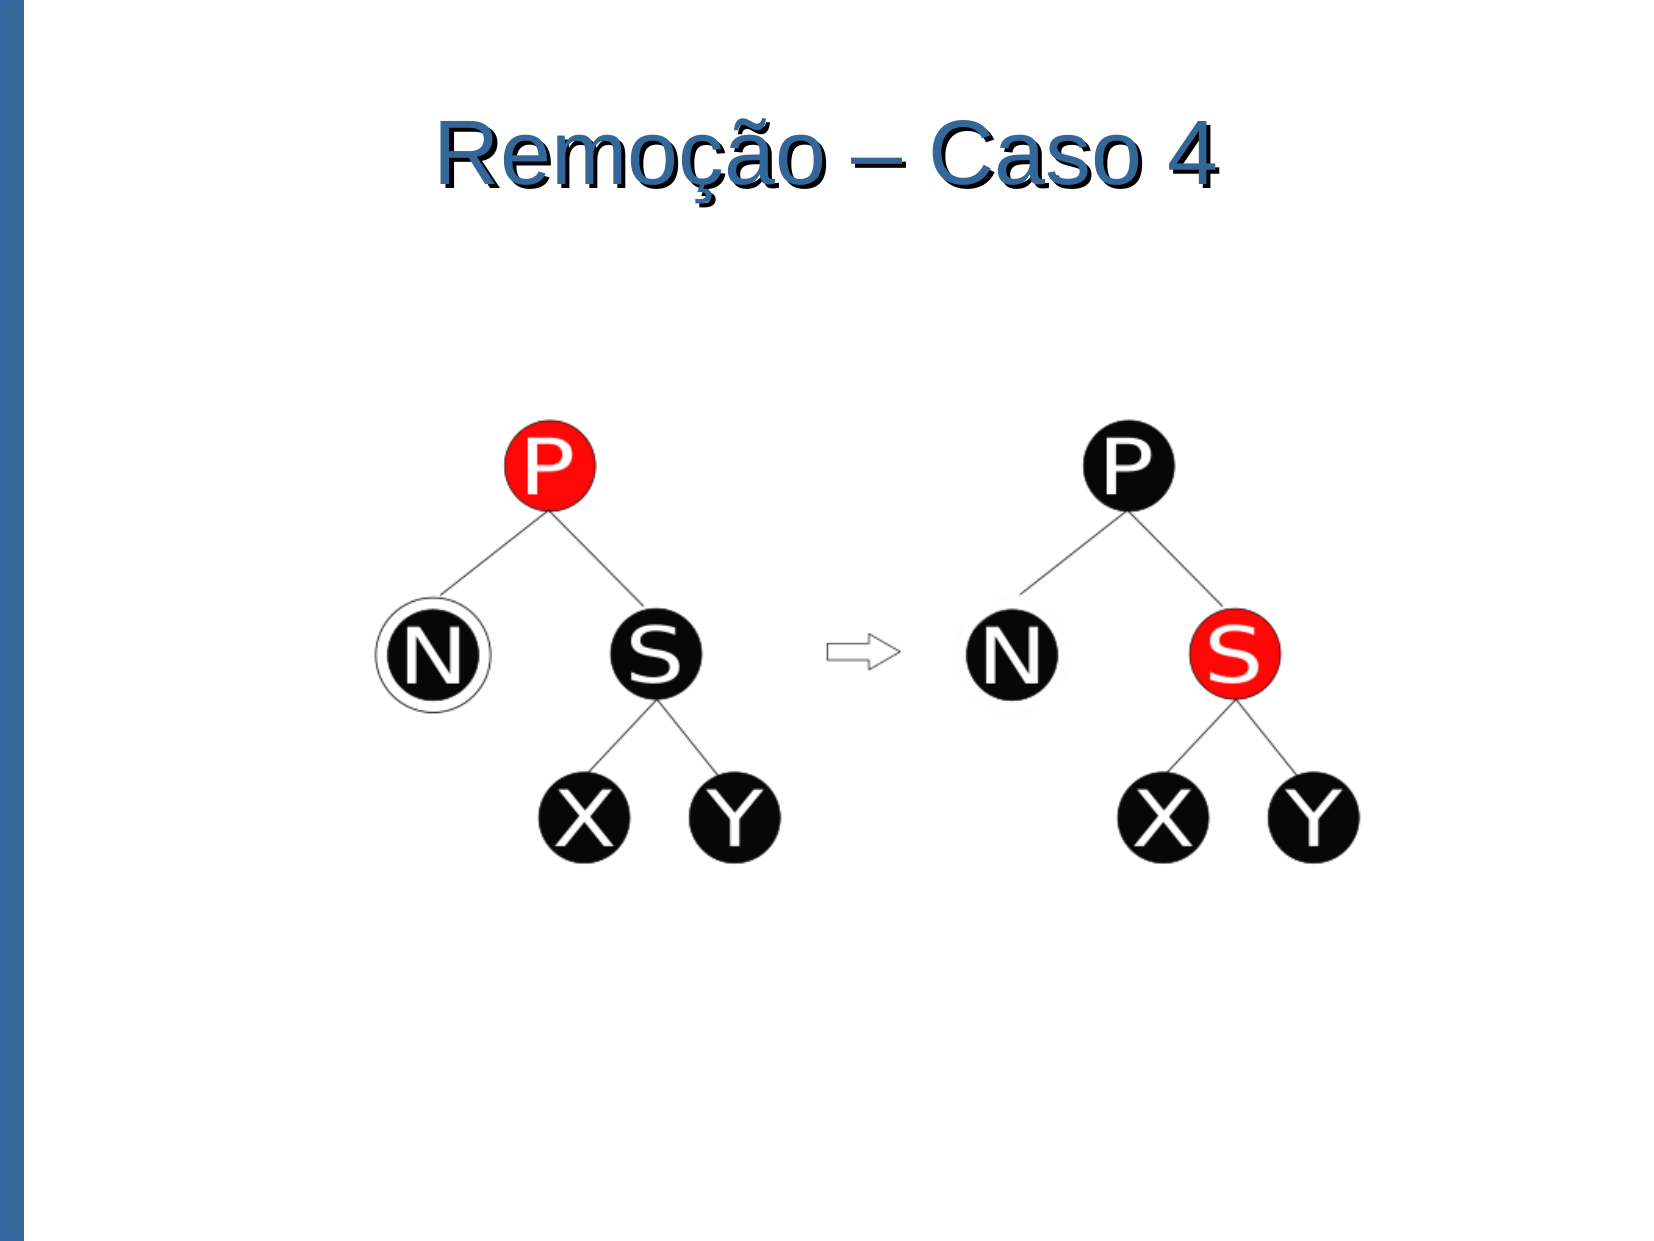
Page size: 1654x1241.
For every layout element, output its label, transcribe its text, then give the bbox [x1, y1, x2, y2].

picture [356, 396, 1373, 907]
title Remoção – Caso 4 [82, 49, 1571, 257]
